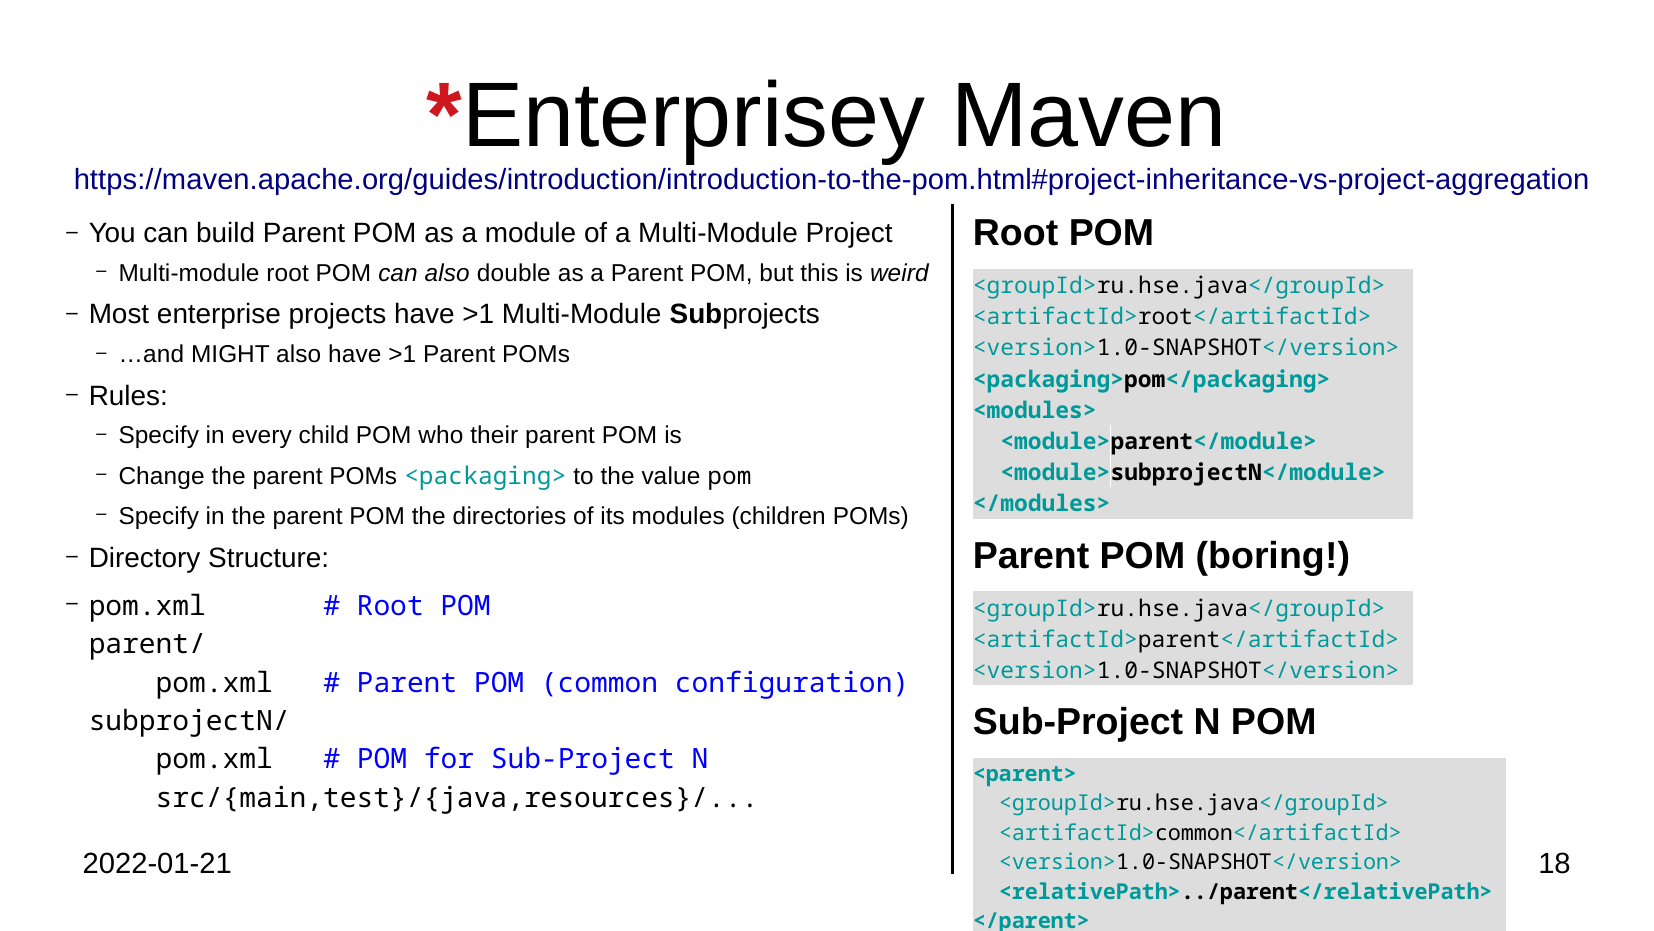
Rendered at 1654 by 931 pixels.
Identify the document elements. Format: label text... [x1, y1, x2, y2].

table_header Root POM [959, 205, 1525, 261]
table_cell <groupId>ru.hse.java</groupId> <artifactId>root</artifactId> <version>1.0-SNAPSHOT</version> <packaging>pom</packaging> <modules> <module>parent</module> <module>subprojectN</module> </modules> [959, 262, 1525, 526]
text_box https://maven.apache.org/guides/introduction/introduction-to-the-pom.html#project-inheritance-vs-project-aggregation [59, 155, 1637, 204]
table_cell <groupId>ru.hse.java</groupId> <artifactId>parent</artifactId> <version>1.0-SNAPSHOT</version> [959, 585, 1525, 693]
list You can build Parent POM as a module of a Multi-Module Project Multi-module root POM can also double as a Parent POM, but this is weird Most enterprise projects have >1 Multi-Module Subprojects …and MIGHT also have >1 Parent POMs Rules: Specify in every child POM who their parent POM is Change the parent POMs <packaging> to the value pom Specify in the parent POM the directories of its modules (children POMs) Directory Structure: pom.xml # Root POM parent/ pom.xml # Parent POM (common configuration) subprojectN/ pom.xml # POM for Sub-Project N src/{main,test}/{java,resources}/... [59, 217, 934, 839]
table_cell Sub-Project N POM [959, 694, 1525, 750]
table_cell <parent> <groupId>ru.hse.java</groupId> <artifactId>common</artifactId> <version>1.0-SNAPSHOT</version> <relativePath>../parent</relativePath> </parent> [959, 751, 1525, 931]
table_cell Parent POM (boring!) [959, 527, 1525, 584]
title *Enterprisey Maven [82, 37, 1571, 155]
